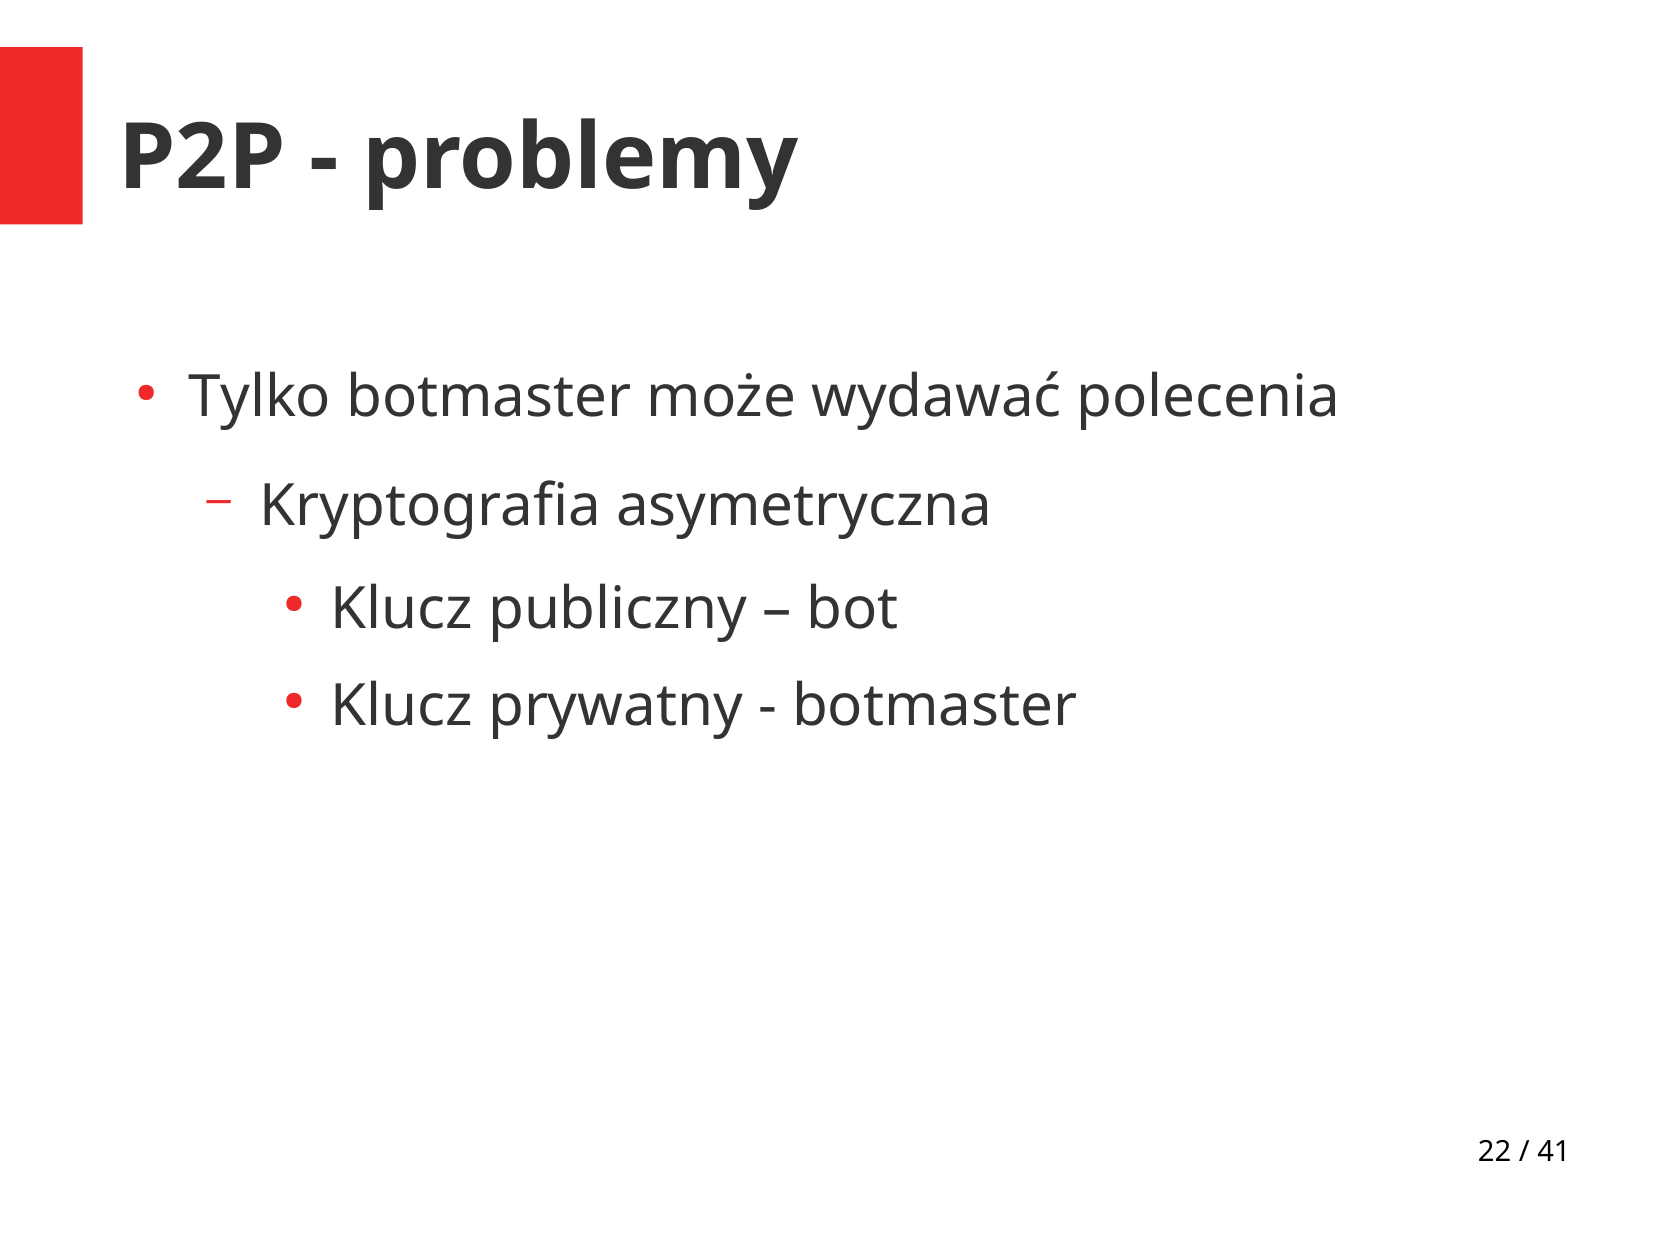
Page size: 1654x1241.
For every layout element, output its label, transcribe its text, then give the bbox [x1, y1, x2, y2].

title P2P - problemy [118, 49, 1571, 257]
list Tylko botmaster może wydawać polecenia Kryptografia asymetryczna Klucz publiczny – bot Klucz prywatny - botmaster [118, 354, 1536, 1074]
